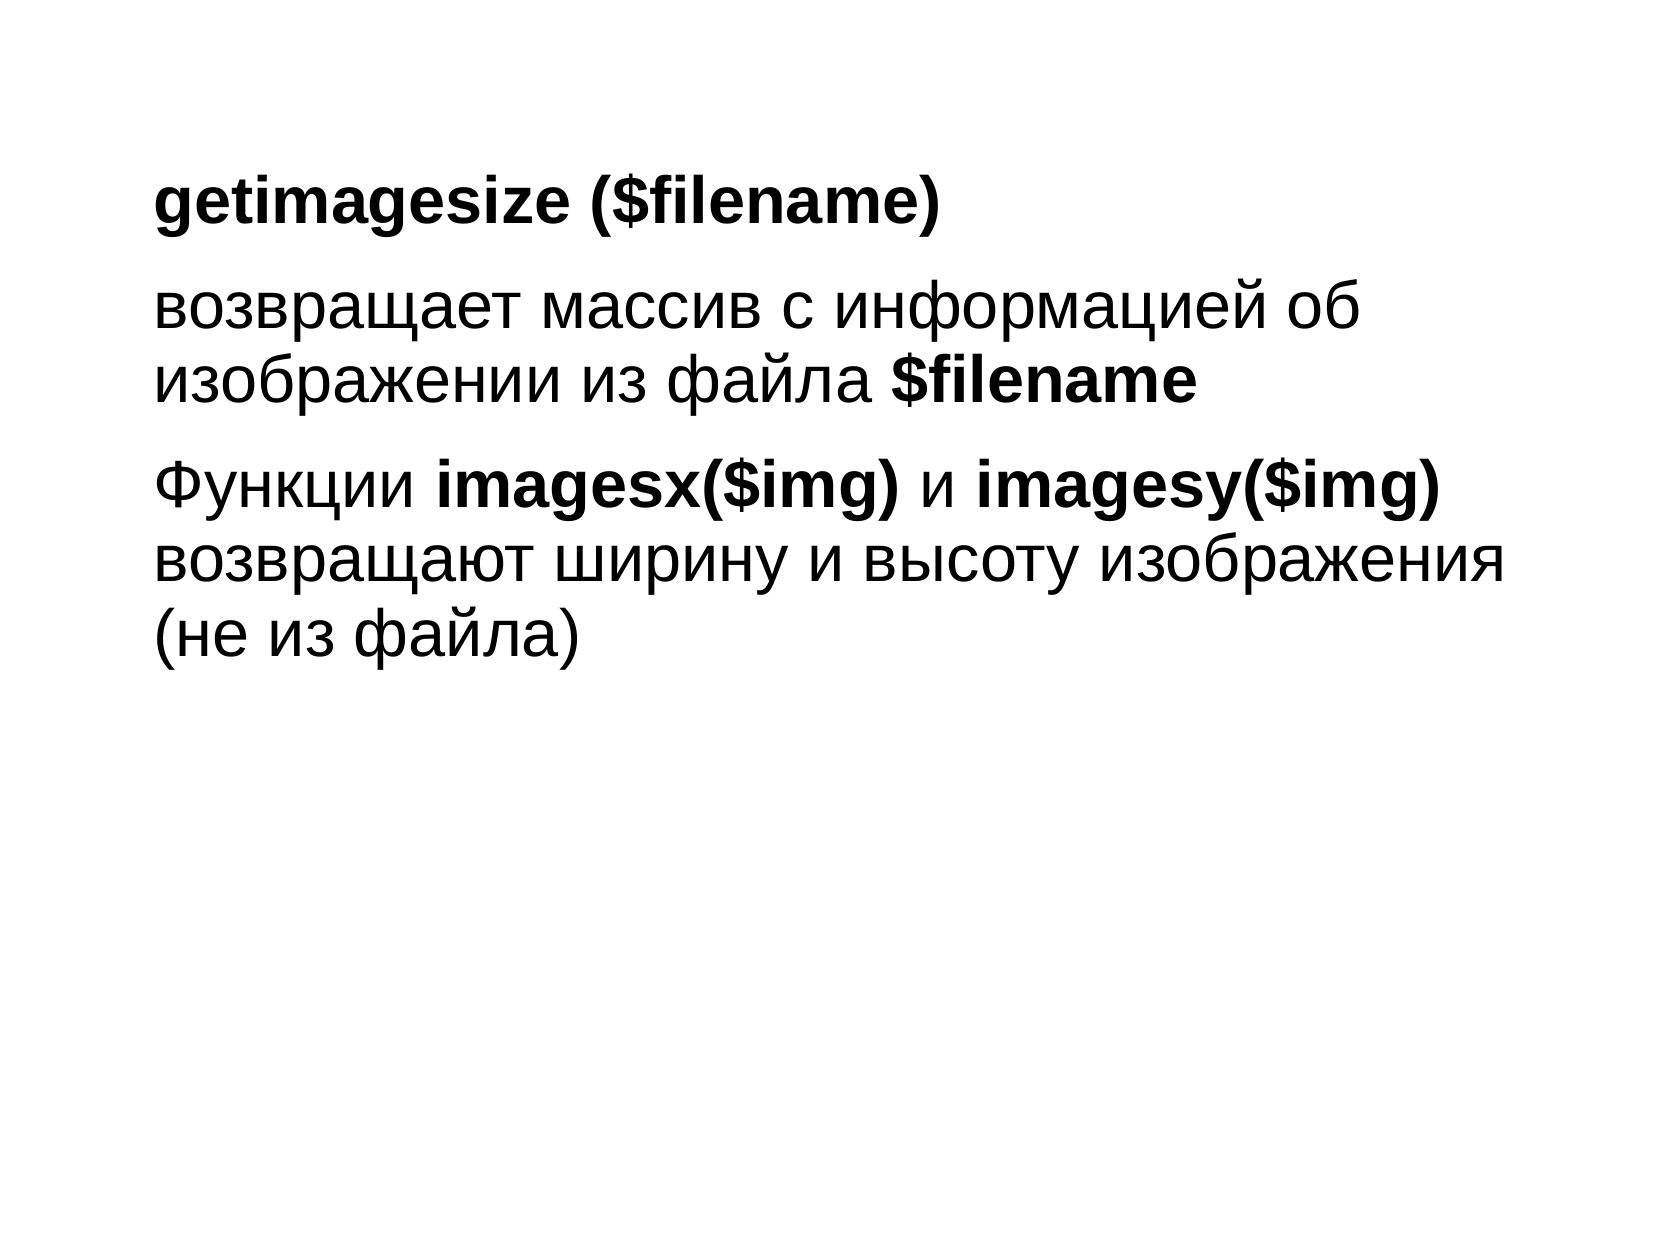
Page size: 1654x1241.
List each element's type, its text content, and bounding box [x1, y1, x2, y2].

list getimagesize ($filename) возвращает массив с информацией об изображении из файла $filename Функции imagesx($img) и imagesy($img) возвращают ширину и высоту изображения (не из файла) [82, 59, 1571, 1109]
